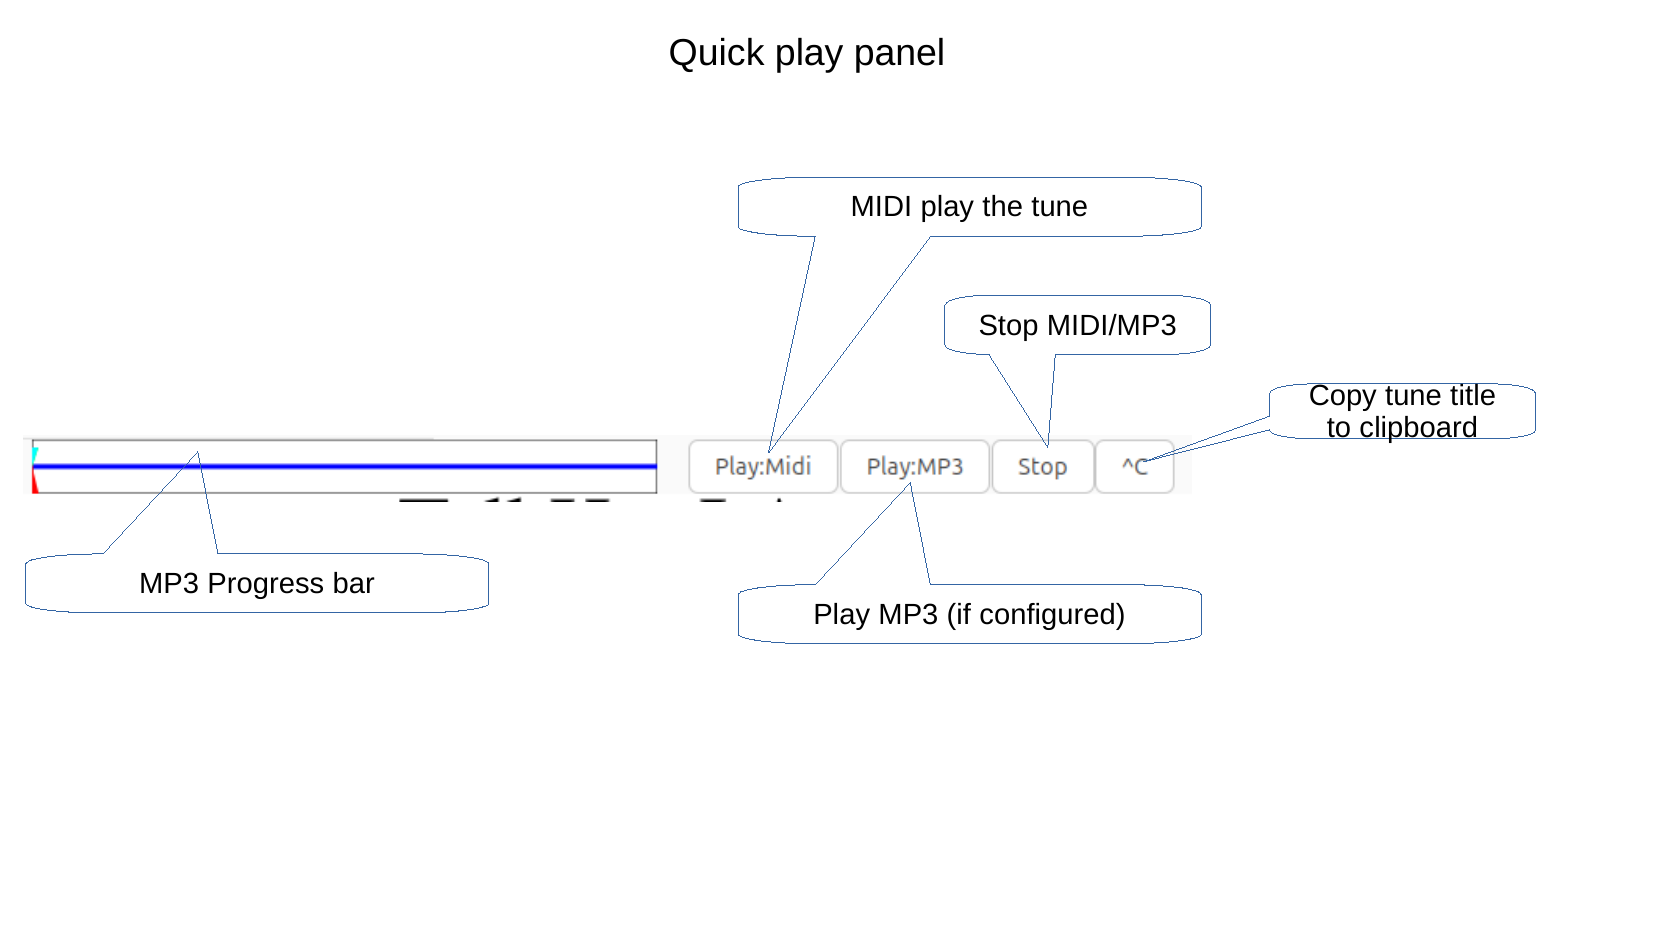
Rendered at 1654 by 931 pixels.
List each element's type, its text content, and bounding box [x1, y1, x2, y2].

text_box MP3 Progress bar [25, 451, 489, 613]
text_box Quick play panel [654, 24, 961, 81]
text_box Play MP3 (if configured) [738, 482, 1202, 644]
text_box Stop MIDI/MP3 [944, 295, 1211, 448]
text_box MIDI play the tune [738, 177, 1202, 453]
picture [23, 435, 1192, 502]
text_box Copy tune title to clipboard [1143, 383, 1536, 462]
